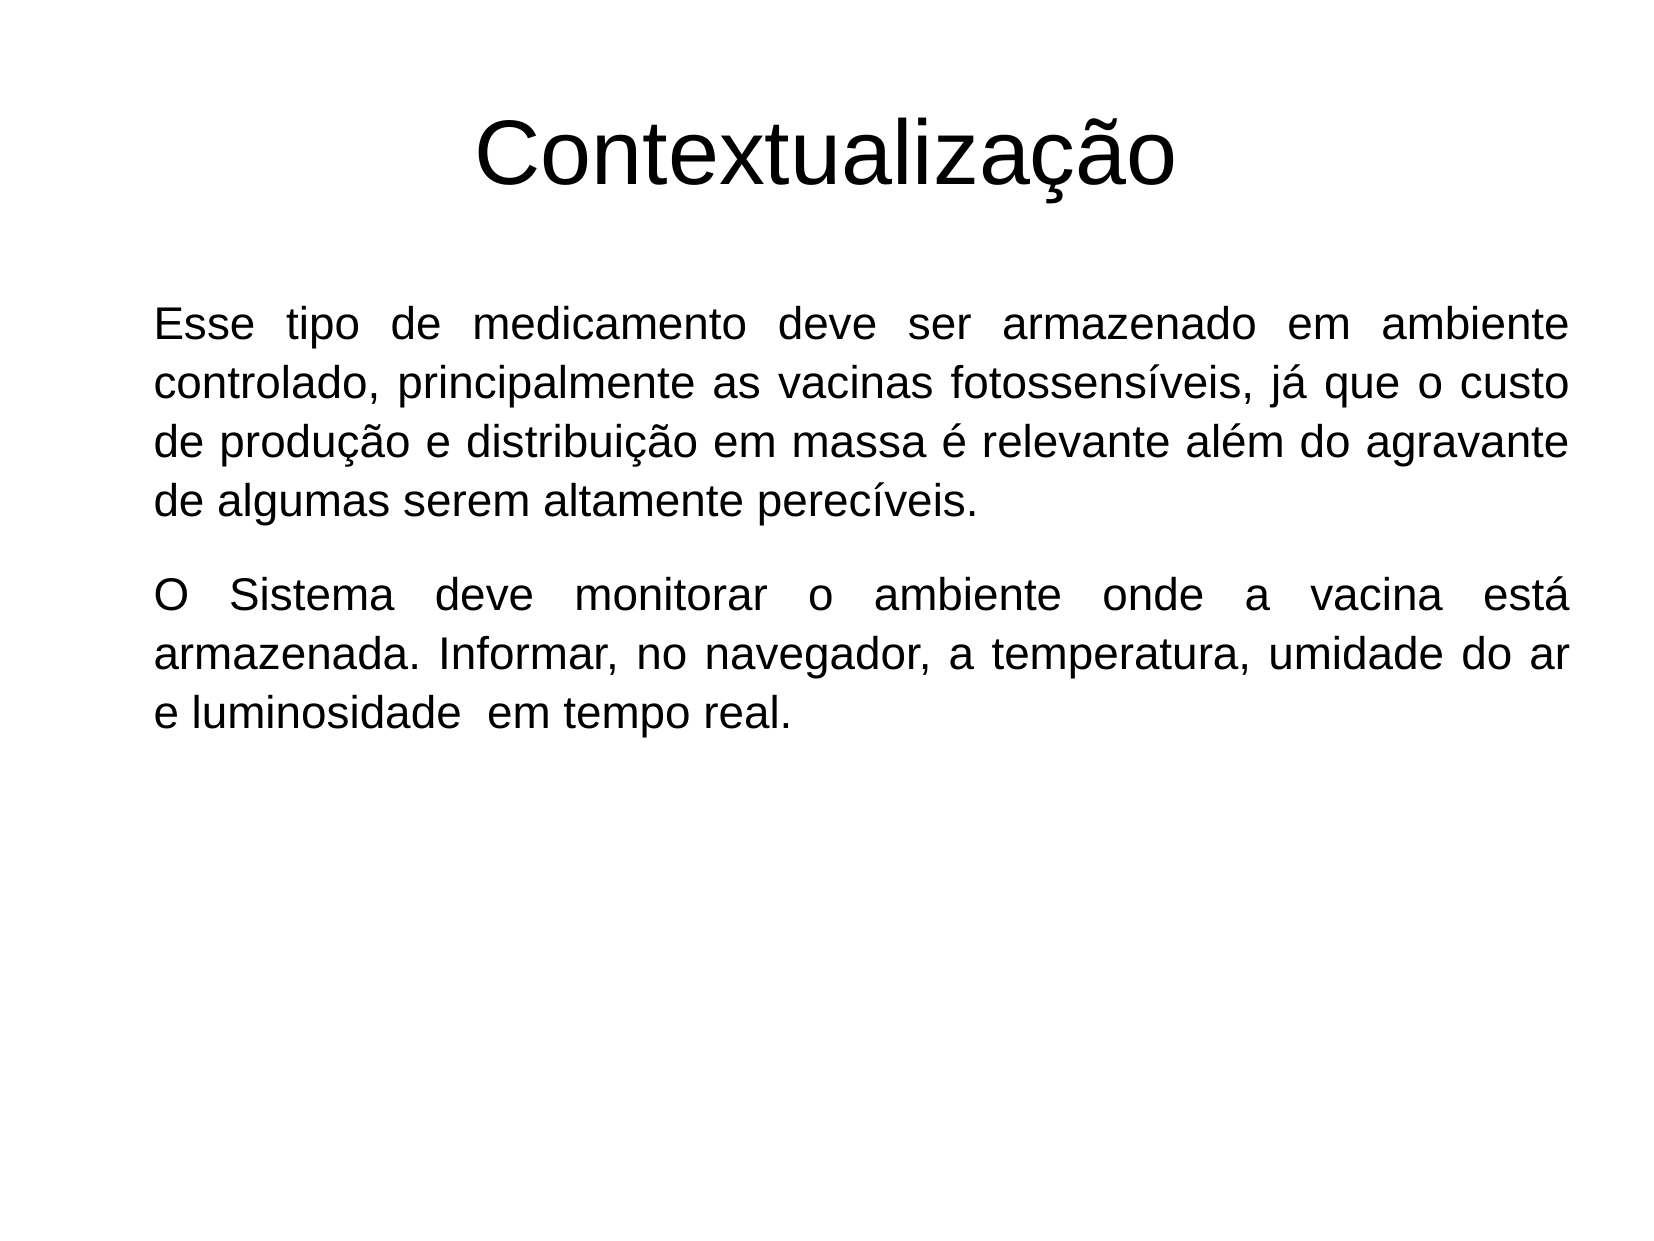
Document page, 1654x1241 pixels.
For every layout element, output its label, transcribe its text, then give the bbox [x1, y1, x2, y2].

title Contextualização [82, 49, 1571, 257]
list Esse tipo de medicamento deve ser armazenado em ambiente controlado, principalmente as vacinas fotossensíveis, já que o custo de produção e distribuição em massa é relevante além do agravante de algumas serem altamente perecíveis. O Sistema deve monitorar o ambiente onde a vacina está armazenada. Informar, no navegador, a temperatura, umidade do ar e luminosidade em tempo real. [82, 290, 1571, 1010]
